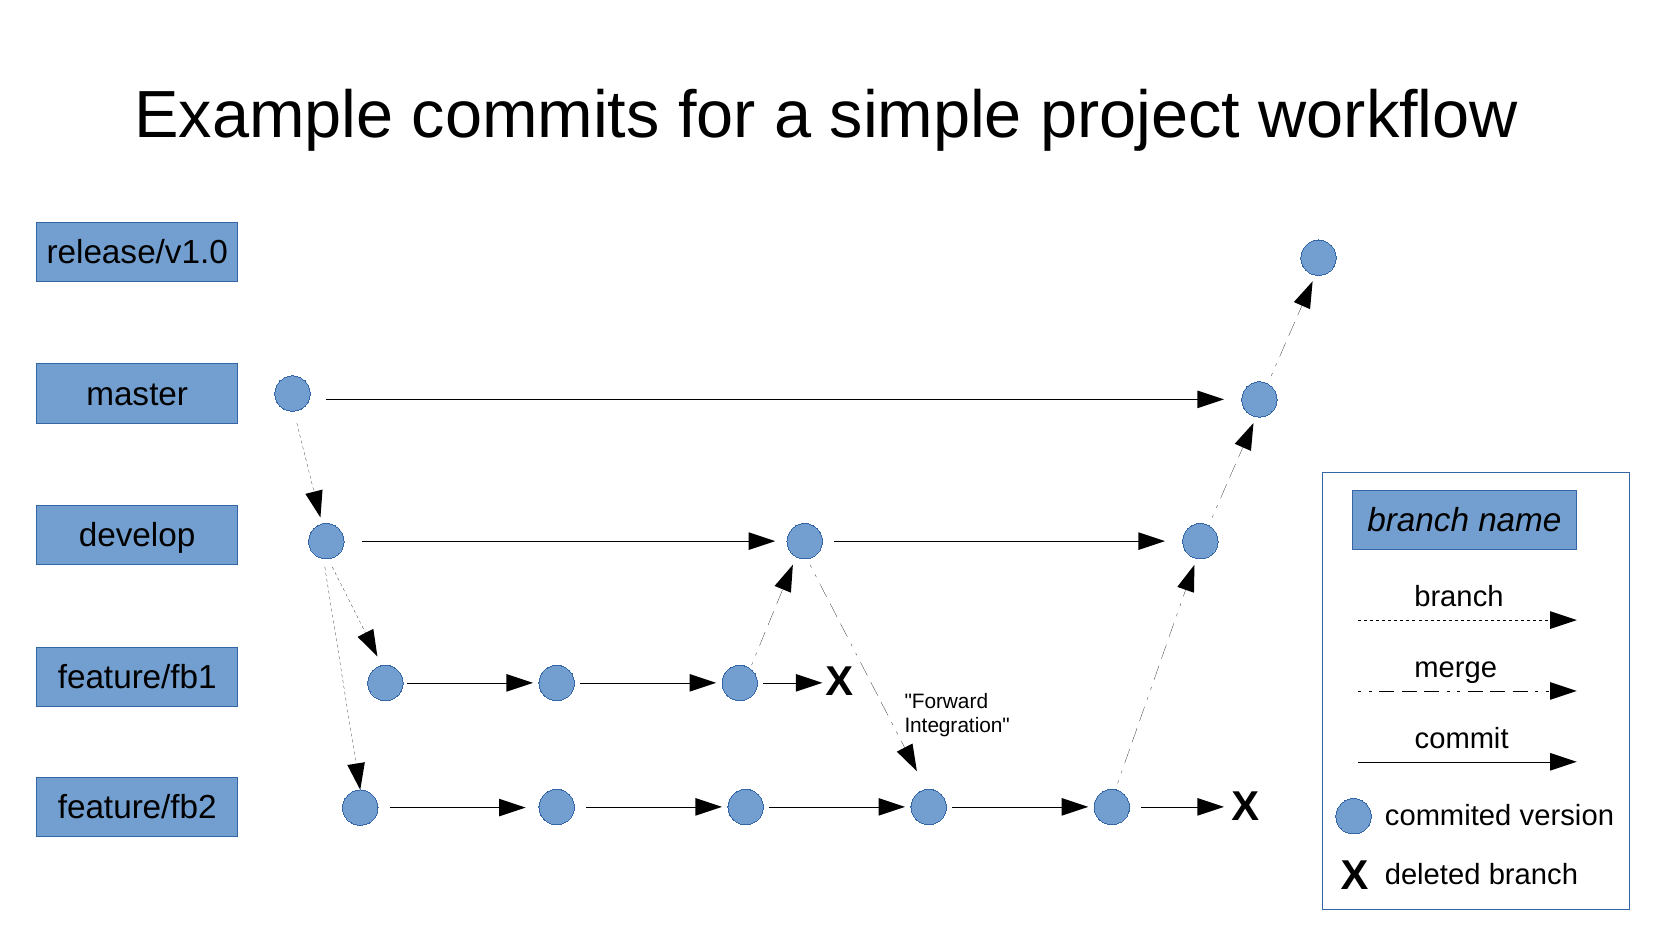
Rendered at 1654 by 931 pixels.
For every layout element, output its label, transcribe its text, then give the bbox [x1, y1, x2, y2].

text_box X [810, 650, 866, 713]
text_box feature/fb2 [36, 777, 238, 837]
text_box [367, 665, 404, 701]
text_box merge [1399, 643, 1512, 691]
text_box [538, 789, 575, 825]
text_box release/v1.0 [36, 222, 238, 282]
text_box [1182, 523, 1219, 559]
text_box [722, 665, 758, 701]
text_box commited version [1370, 791, 1629, 851]
text_box [342, 789, 379, 826]
text_box [786, 523, 823, 559]
text_box [727, 789, 764, 825]
text_box [1335, 798, 1370, 834]
title Example commits for a simple project workflow [82, 37, 1571, 193]
text_box [308, 523, 345, 559]
text_box [910, 789, 947, 825]
text_box feature/fb1 [36, 647, 238, 707]
text_box branch [1399, 572, 1519, 621]
text_box deleted branch [1370, 850, 1594, 909]
text_box [1241, 381, 1278, 418]
text_box [274, 375, 311, 412]
text_box [1300, 239, 1337, 276]
text_box branch name [1352, 490, 1577, 550]
text_box master [36, 363, 238, 424]
text_box X [1216, 775, 1272, 838]
text_box develop [36, 505, 238, 565]
text_box X [1325, 844, 1381, 907]
text_box [1094, 789, 1130, 825]
text_box [538, 665, 575, 701]
text_box "Forward Integration" [889, 682, 1025, 745]
text_box commit [1399, 714, 1524, 762]
